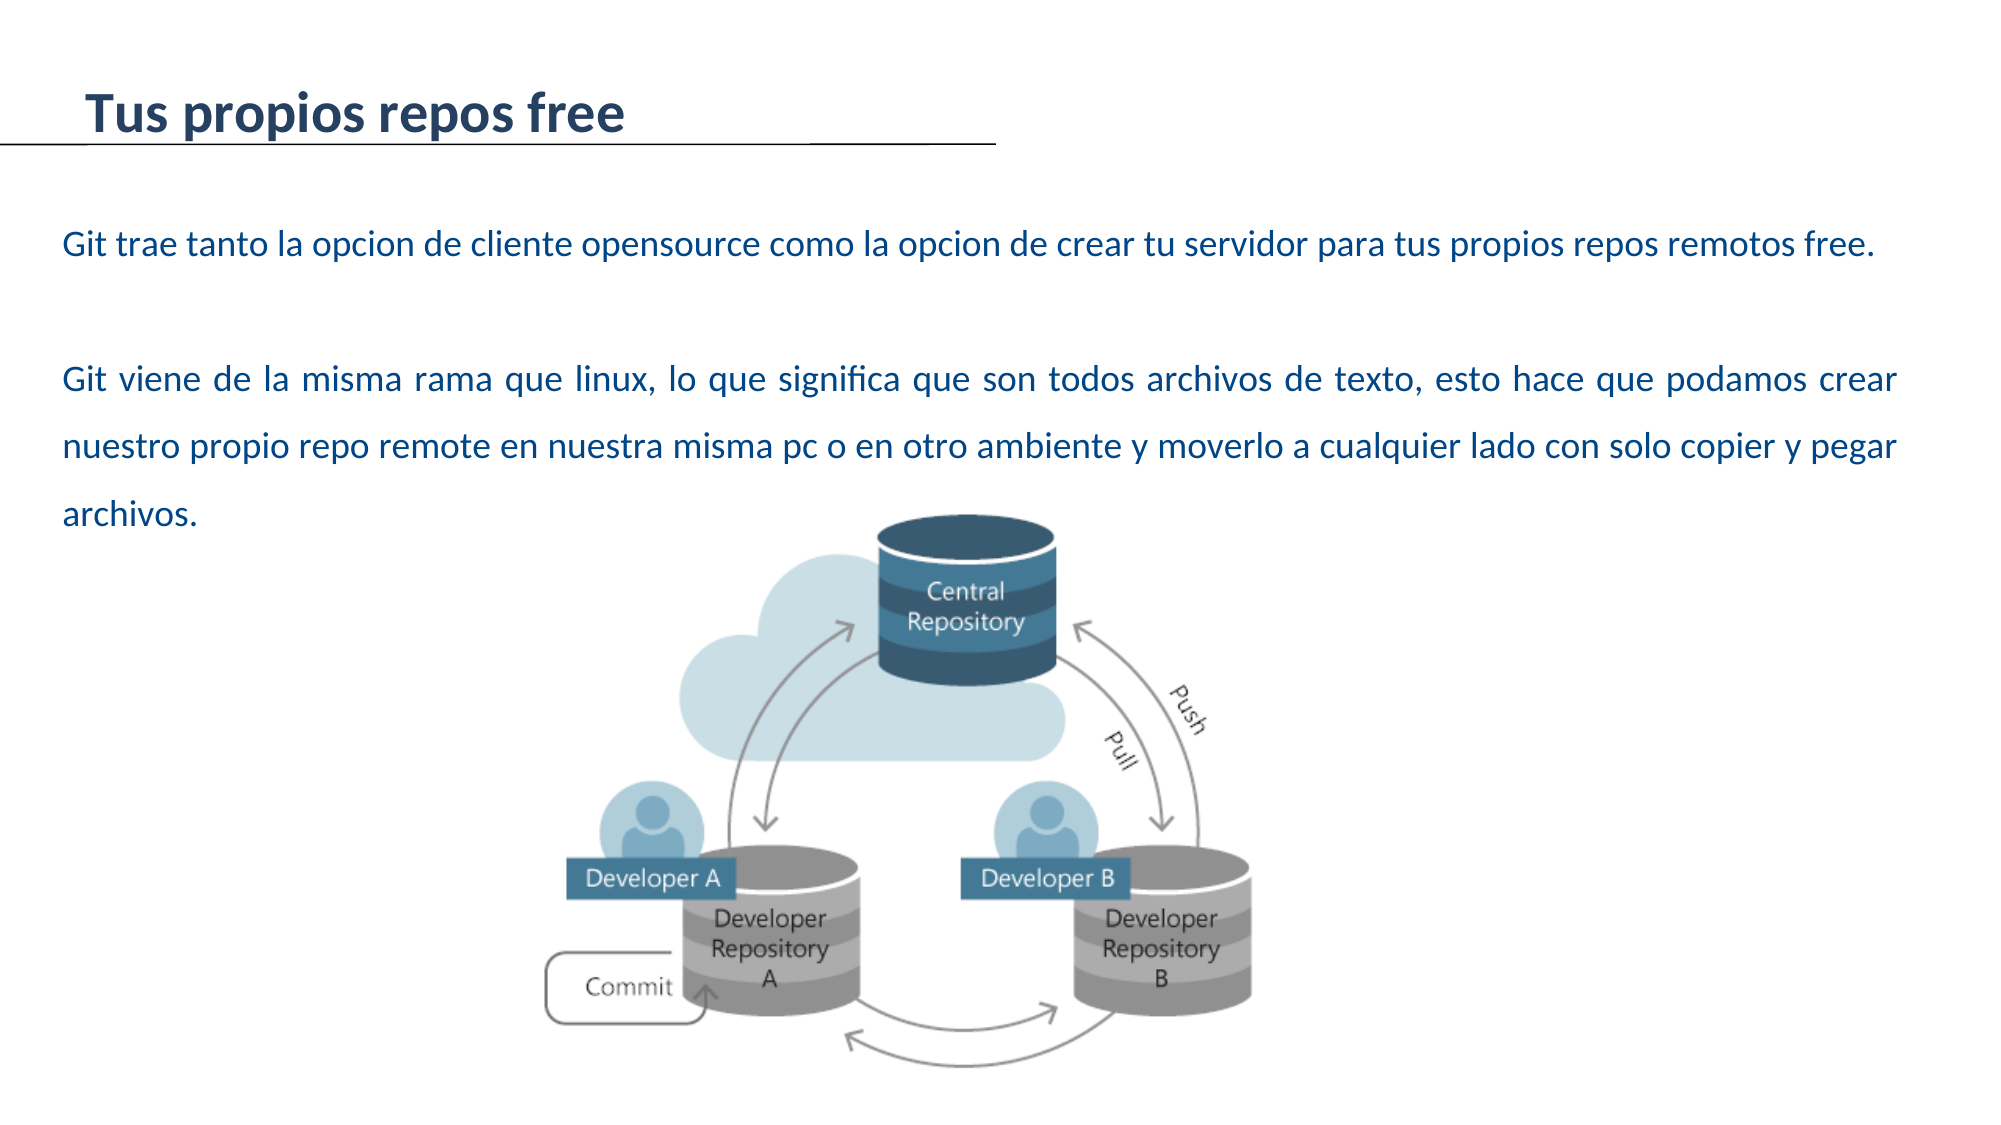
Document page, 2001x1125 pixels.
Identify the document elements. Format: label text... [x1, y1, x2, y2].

text_box Git trae tanto la opcion de cliente opensource como la opcion de crear tu servidor para tus propios repos remotos free. Git viene de la misma rama que linux, lo que significa que son todos archivos de texto, esto hace que podamos crear nuestro propio repo remote en nuestra misma pc o en otro ambiente y moverlo a cualquier lado con solo copier y pegar archivos. [47, 188, 1931, 818]
text_box Tus propios repos free [70, 65, 1077, 152]
picture [537, 507, 1260, 1076]
